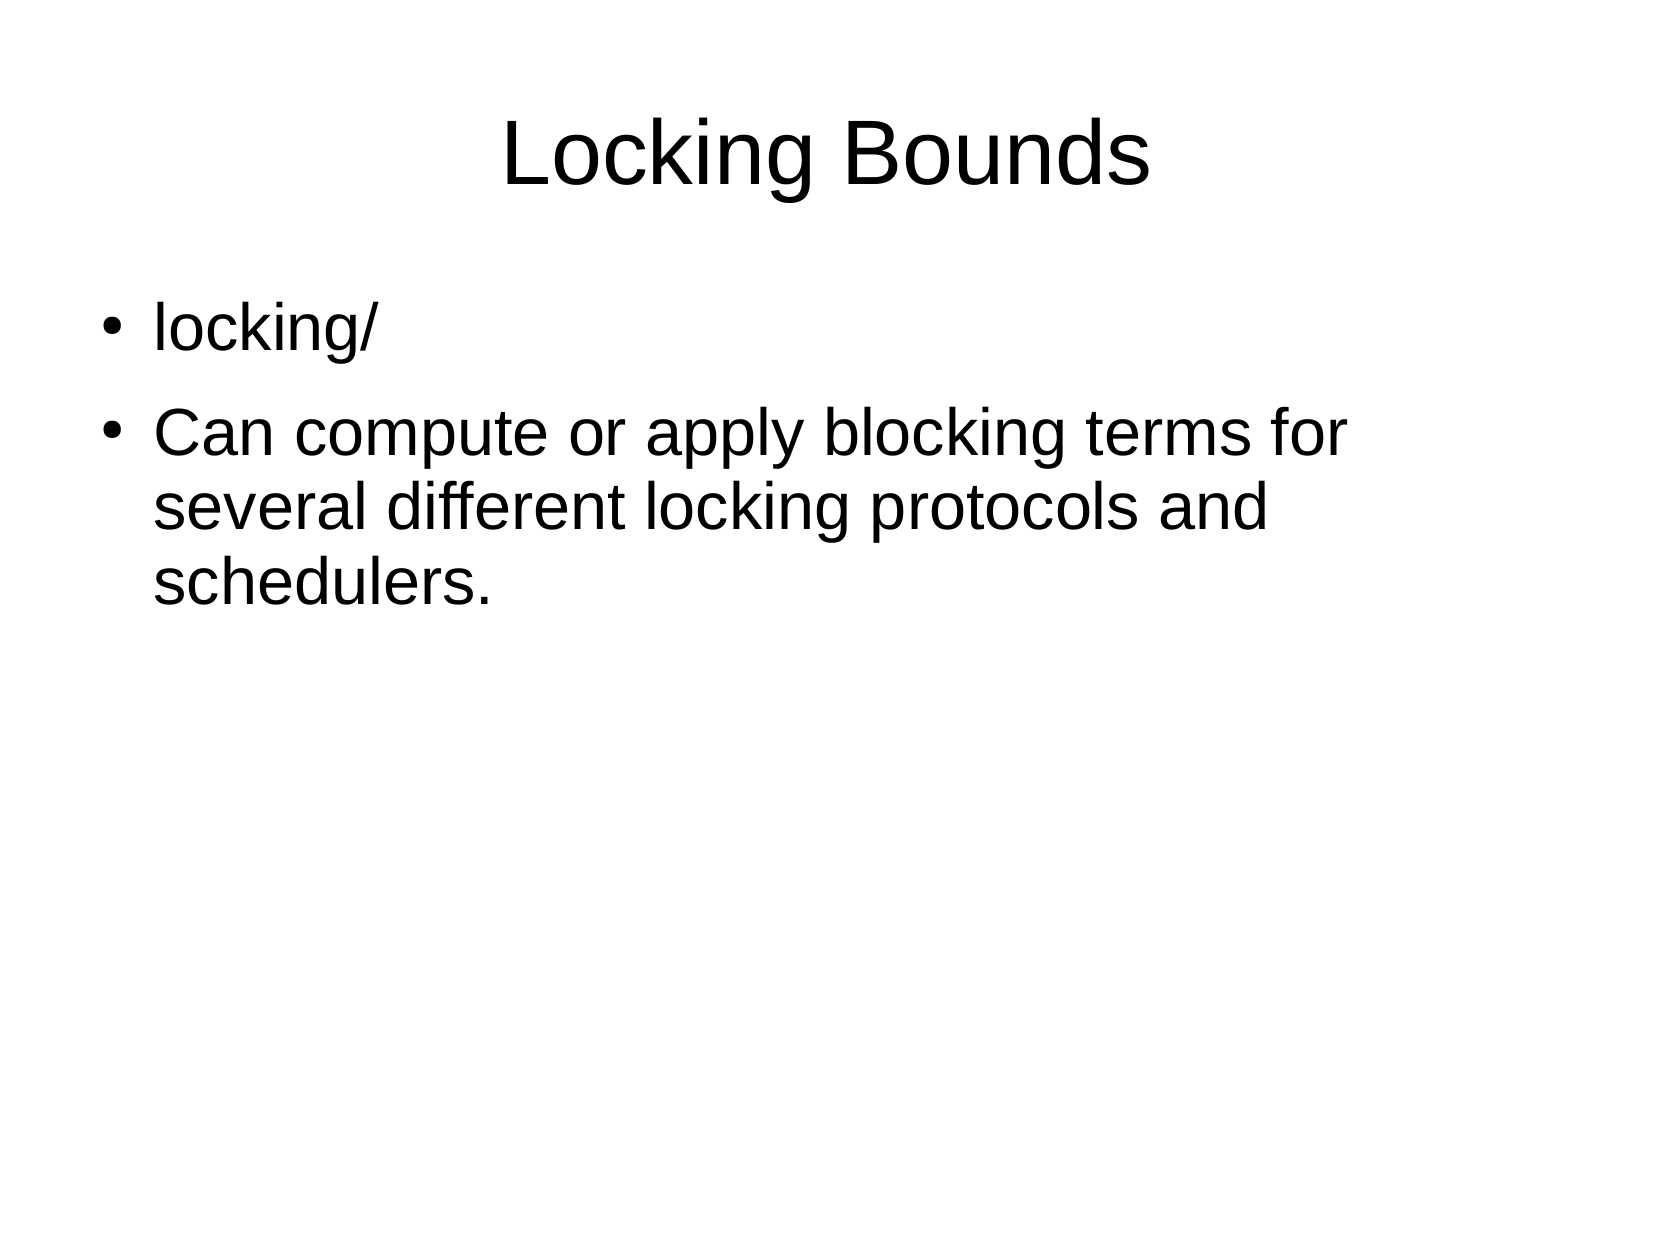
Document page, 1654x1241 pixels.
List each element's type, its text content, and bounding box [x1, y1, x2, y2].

list locking/ Can compute or apply blocking terms for several different locking protocols and schedulers. [82, 290, 1571, 1010]
title Locking Bounds [82, 49, 1571, 257]
